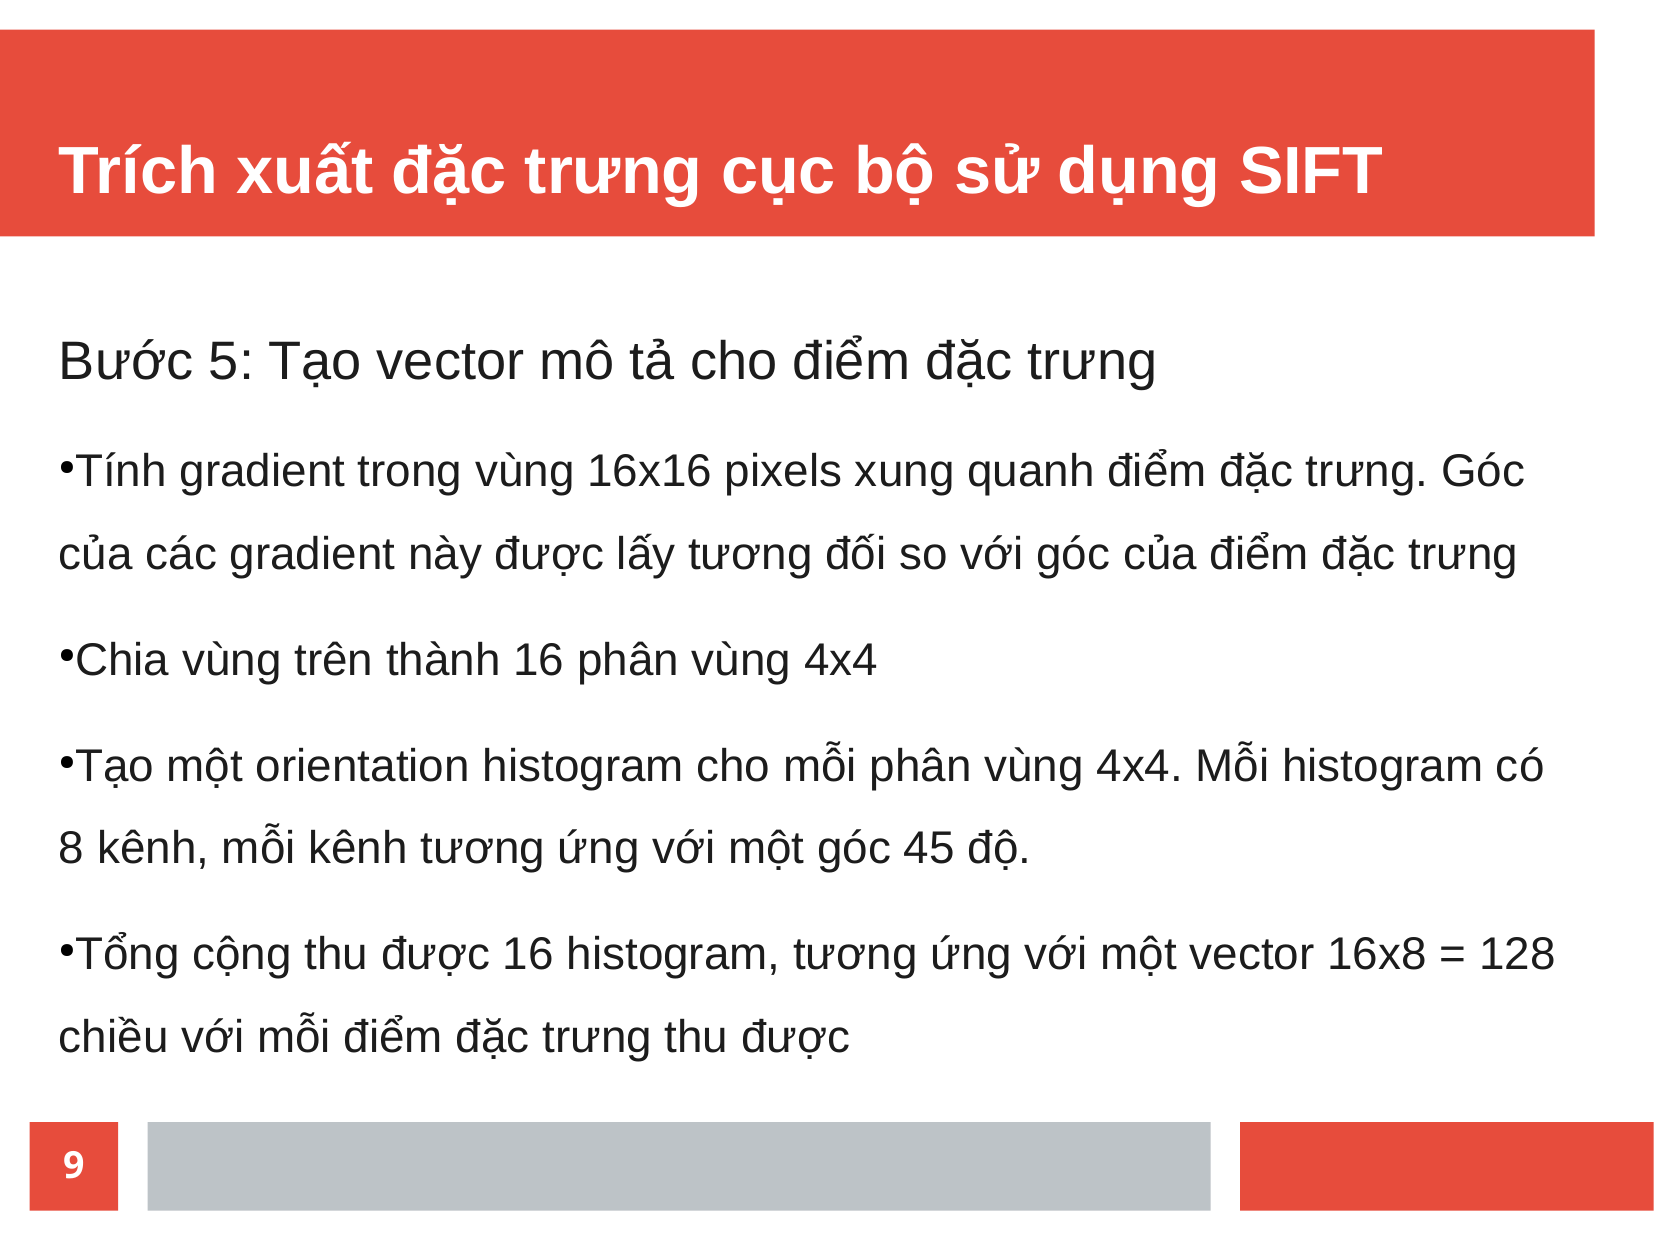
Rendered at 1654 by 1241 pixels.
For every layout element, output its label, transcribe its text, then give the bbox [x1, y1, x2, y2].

list Bước 5: Tạo vector mô tả cho điểm đặc trưng Tính gradient trong vùng 16x16 pixels xung quanh điểm đặc trưng. Góc của các gradient này được lấy tương đối so với góc của điểm đặc trưng Chia vùng trên thành 16 phân vùng 4x4 Tạo một orientation histogram cho mỗi phân vùng 4x4. Mỗi histogram có 8 kênh, mỗi kênh tương ứng với một góc 45 độ. Tổng cộng thu được 16 histogram, tương ứng với một vector 16x8 = 128 chiều với mỗi điểm đặc trưng thu được [59, 324, 1565, 1093]
title Trích xuất đặc trưng cục bộ sử dụng SIFT [59, 59, 1595, 207]
text_box [29, 1122, 119, 1211]
